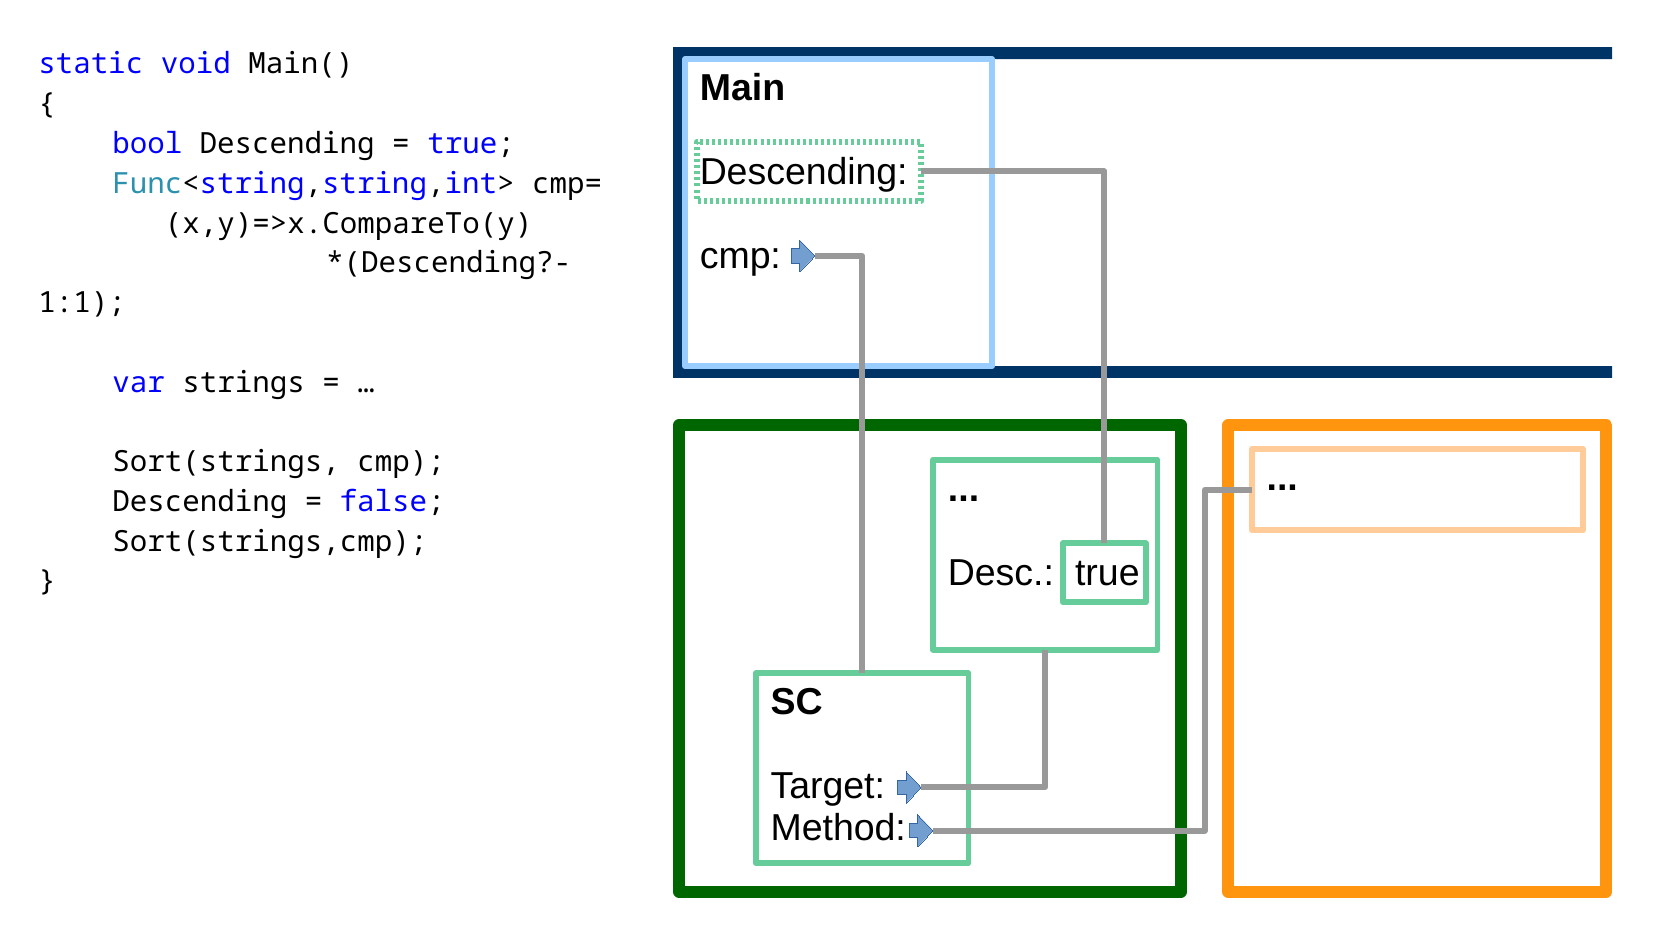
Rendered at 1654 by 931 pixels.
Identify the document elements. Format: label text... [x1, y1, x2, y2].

text_box static void Main() { bool Descending = true; Func<string,string,int> cmp= (x,y)=>x.CompareTo(y) *(Descending?-1:1); var strings = … Sort(strings, cmp); Descending = false; Sort(strings,cmp); } [23, 35, 638, 496]
text_box [791, 240, 815, 272]
text_box [673, 47, 1613, 378]
text_box [865, 366, 1101, 378]
text_box [1107, 366, 1613, 378]
text_box ... Desc.: true [933, 459, 1158, 673]
text_box [897, 771, 921, 804]
text_box ... [1251, 448, 1571, 594]
text_box Main Descending: cmp: [685, 59, 993, 368]
text_box ... Desc.: true [1066, 546, 1143, 599]
text_box [909, 814, 933, 847]
text_box SC Target: Method: [755, 673, 969, 886]
